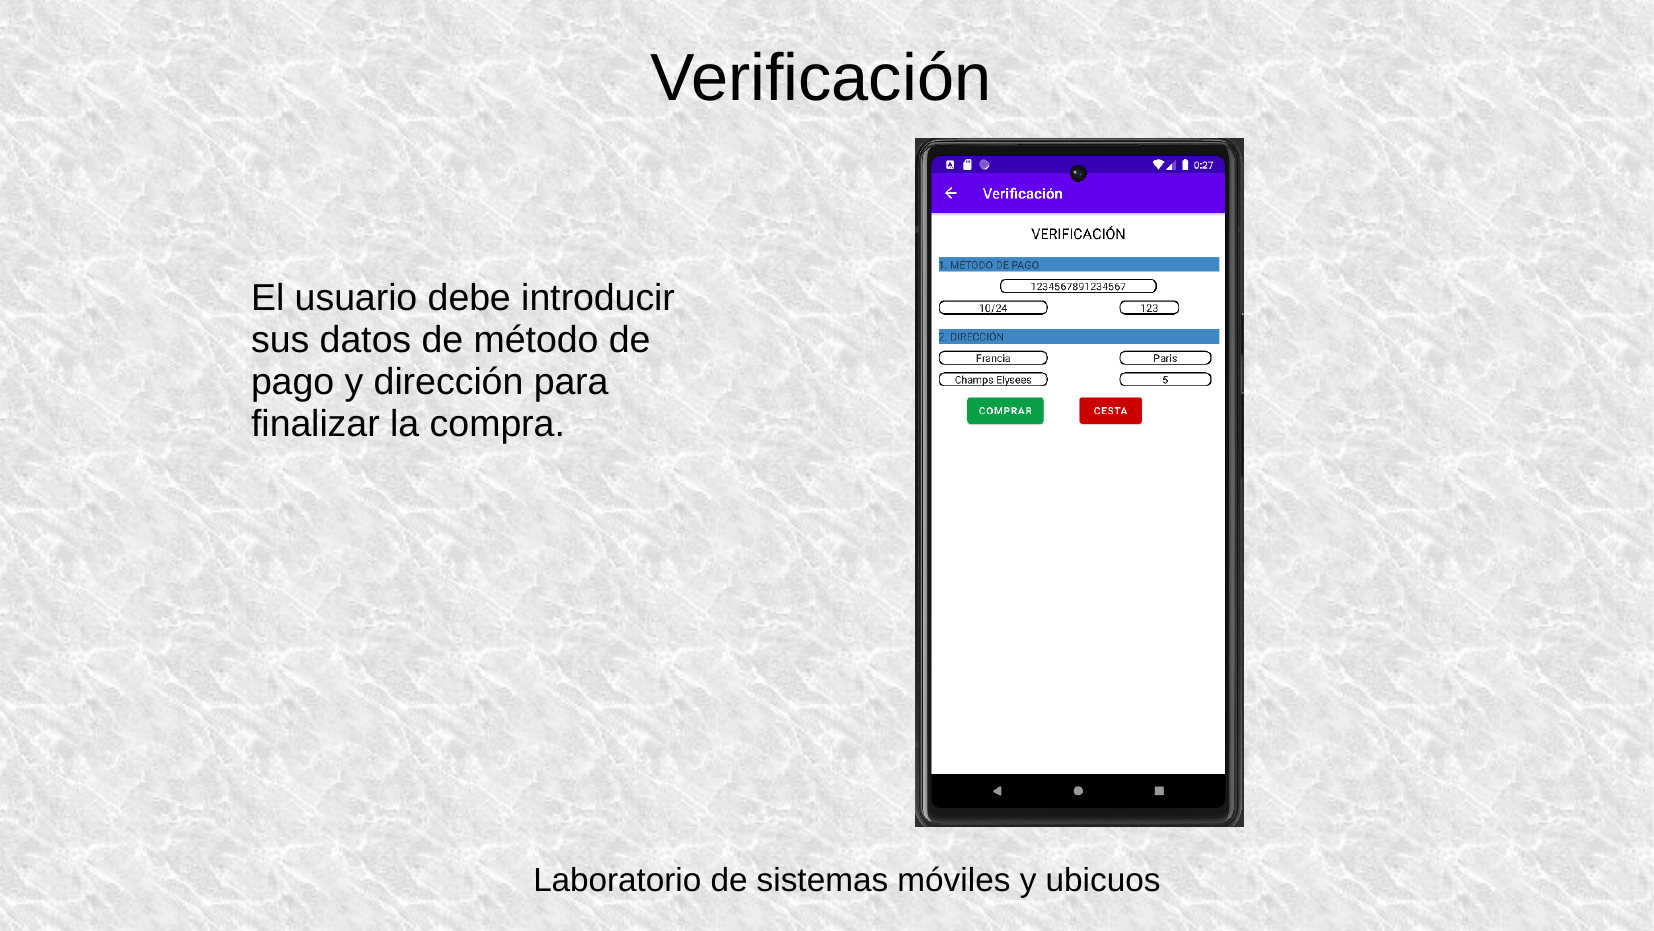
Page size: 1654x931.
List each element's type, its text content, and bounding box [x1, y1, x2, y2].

title Verificación [76, 0, 1565, 156]
text_box El usuario debe introducir sus datos de método de pago y dirección para finalizar la compra. [236, 269, 739, 495]
picture [0, 0, 1654, 931]
text_box Laboratorio de sistemas móviles y ubicuos [59, 854, 1565, 931]
